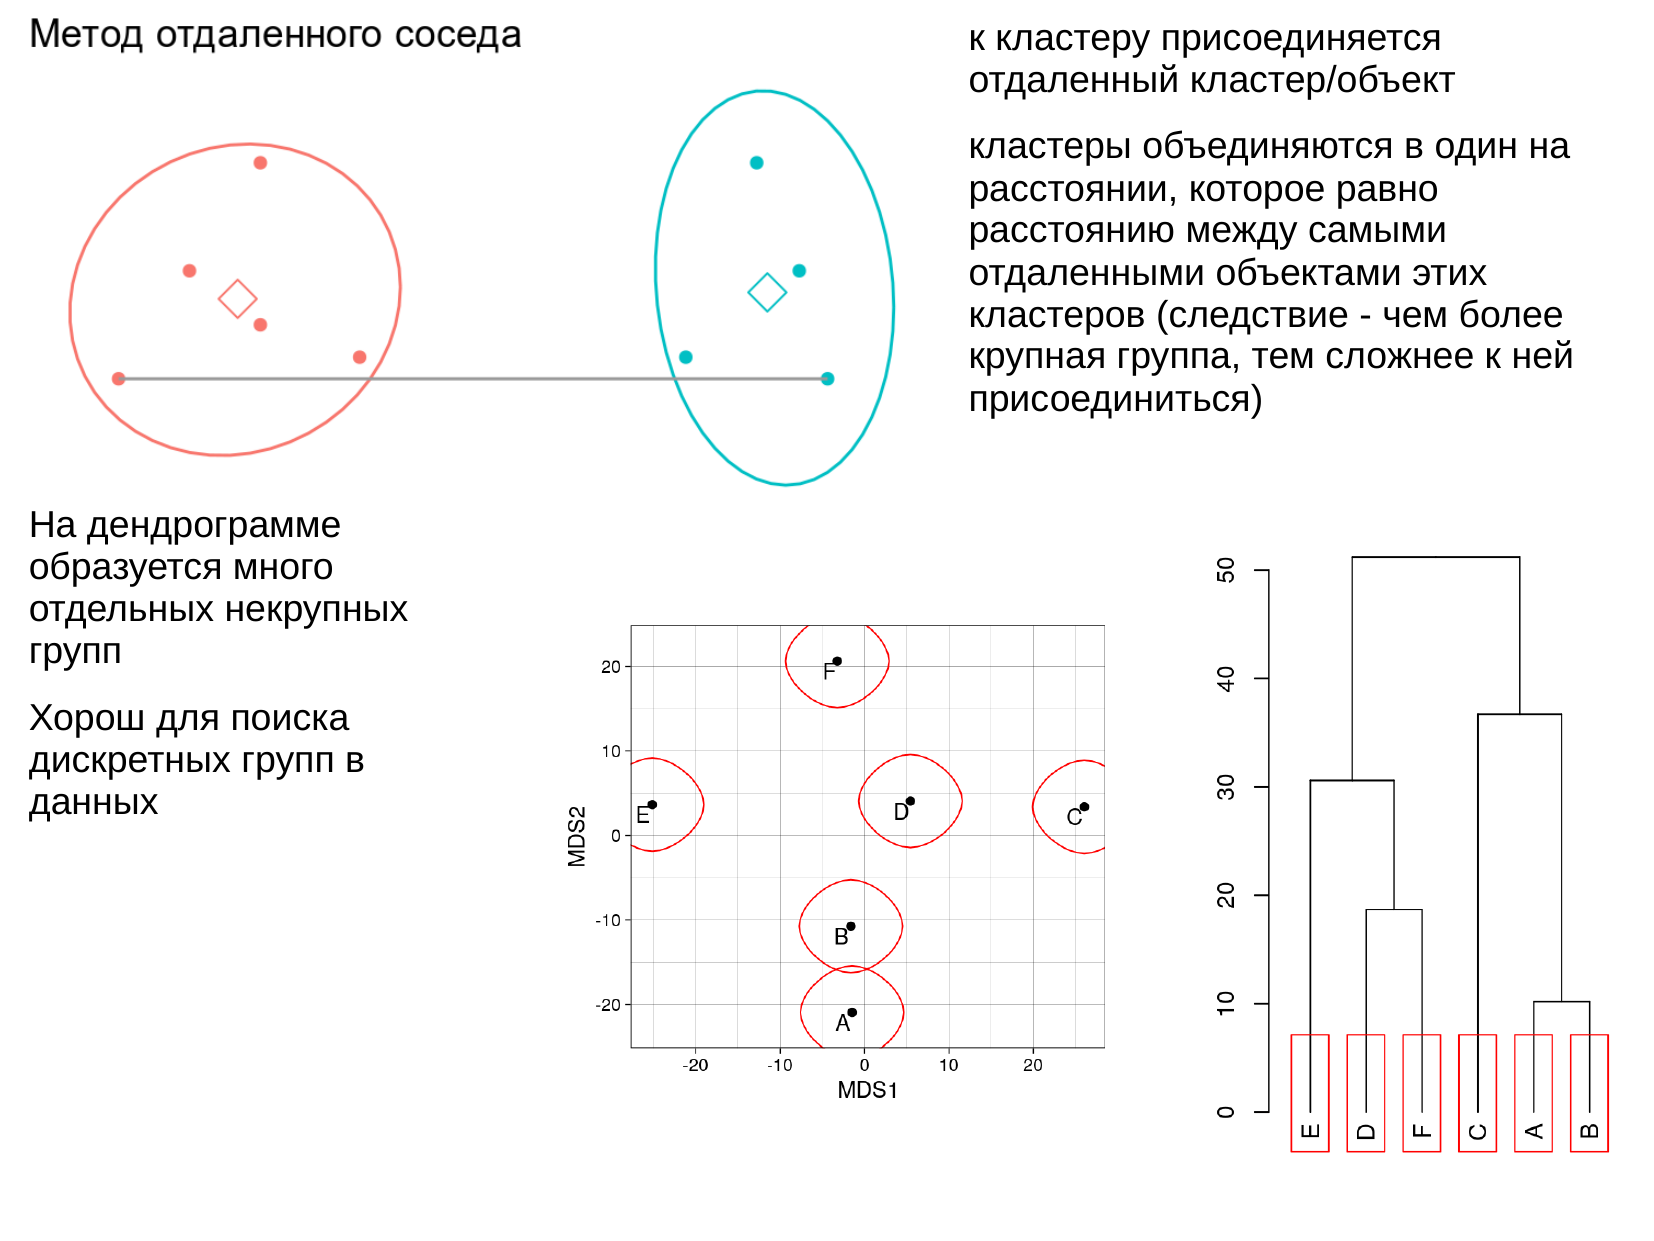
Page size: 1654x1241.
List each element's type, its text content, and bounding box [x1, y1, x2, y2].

picture [5, 2, 1654, 1229]
text_box к кластеру присоединяется отдаленный кластер/объект кластеры объединяются в один на расстоянии, которое равно расстоянию между самыми отдаленными объектами этих кластеров (следствие - чем более крупная группа, тем сложнее к ней присоединиться) [953, 8, 1636, 494]
text_box На дендрограмме образуется много отдельных некрупных групп Хорош для поиска дискретных групп в данных [13, 496, 482, 1223]
